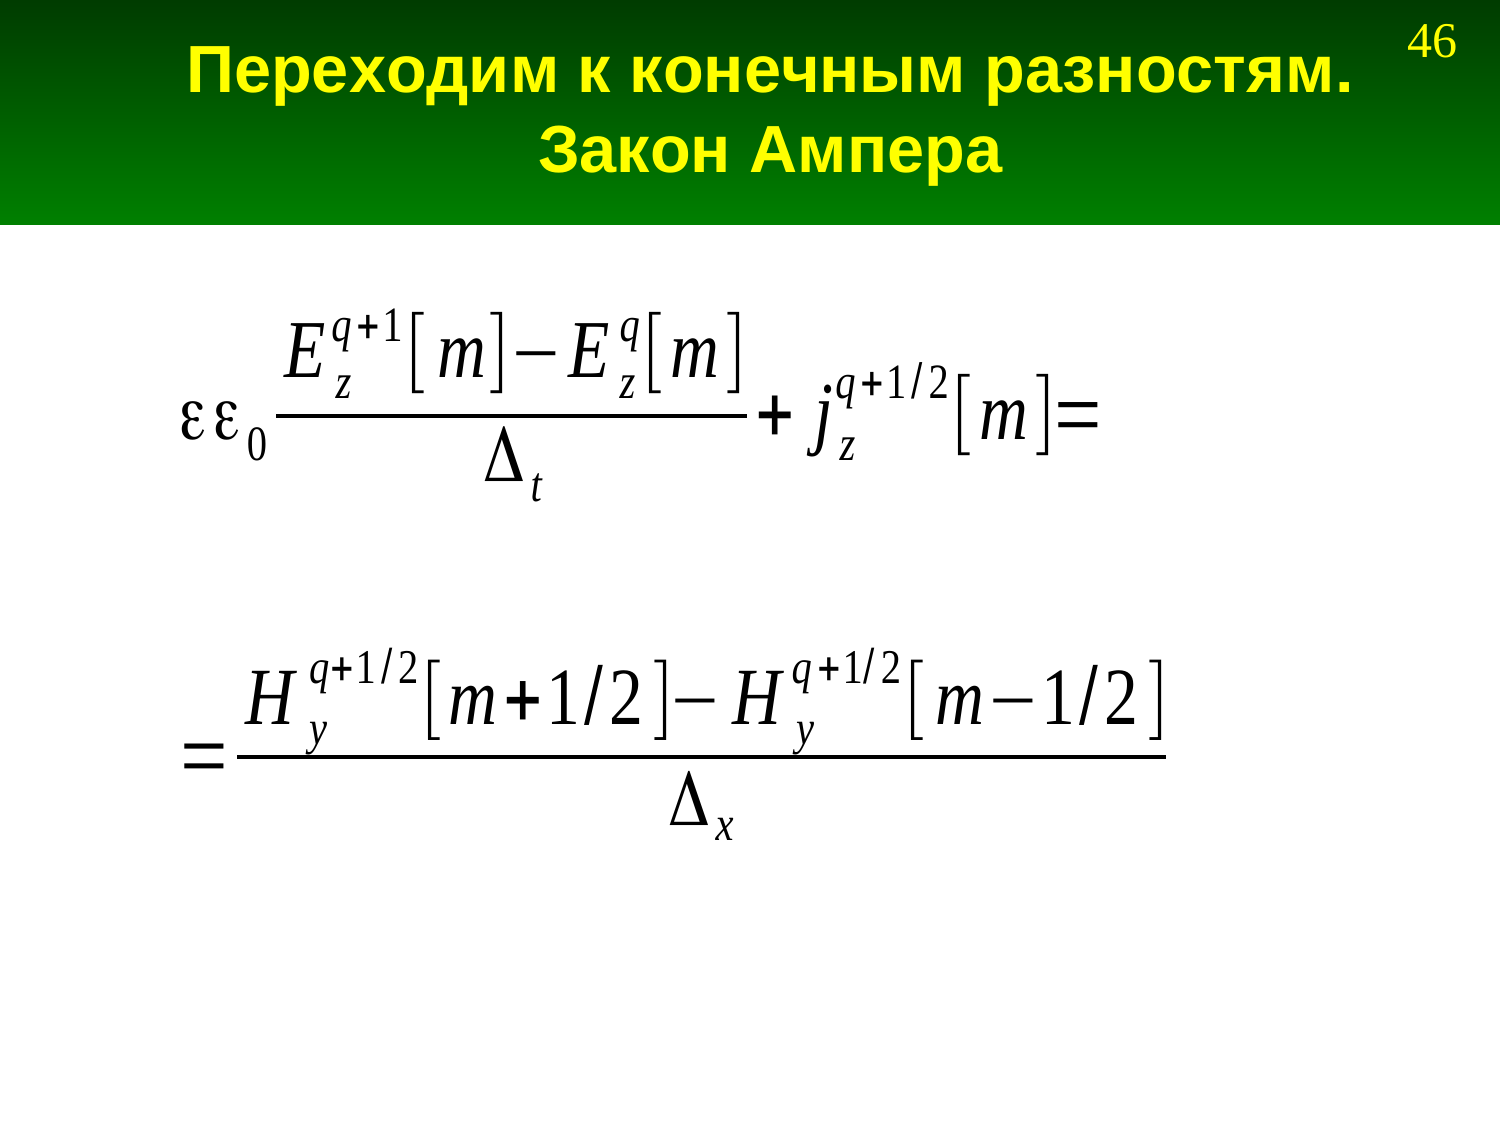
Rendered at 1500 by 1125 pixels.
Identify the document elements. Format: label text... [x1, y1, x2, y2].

title Переходим к конечным разностям. Закон Ампера [100, 0, 1441, 249]
chart [162, 295, 1125, 512]
chart [160, 637, 1186, 854]
